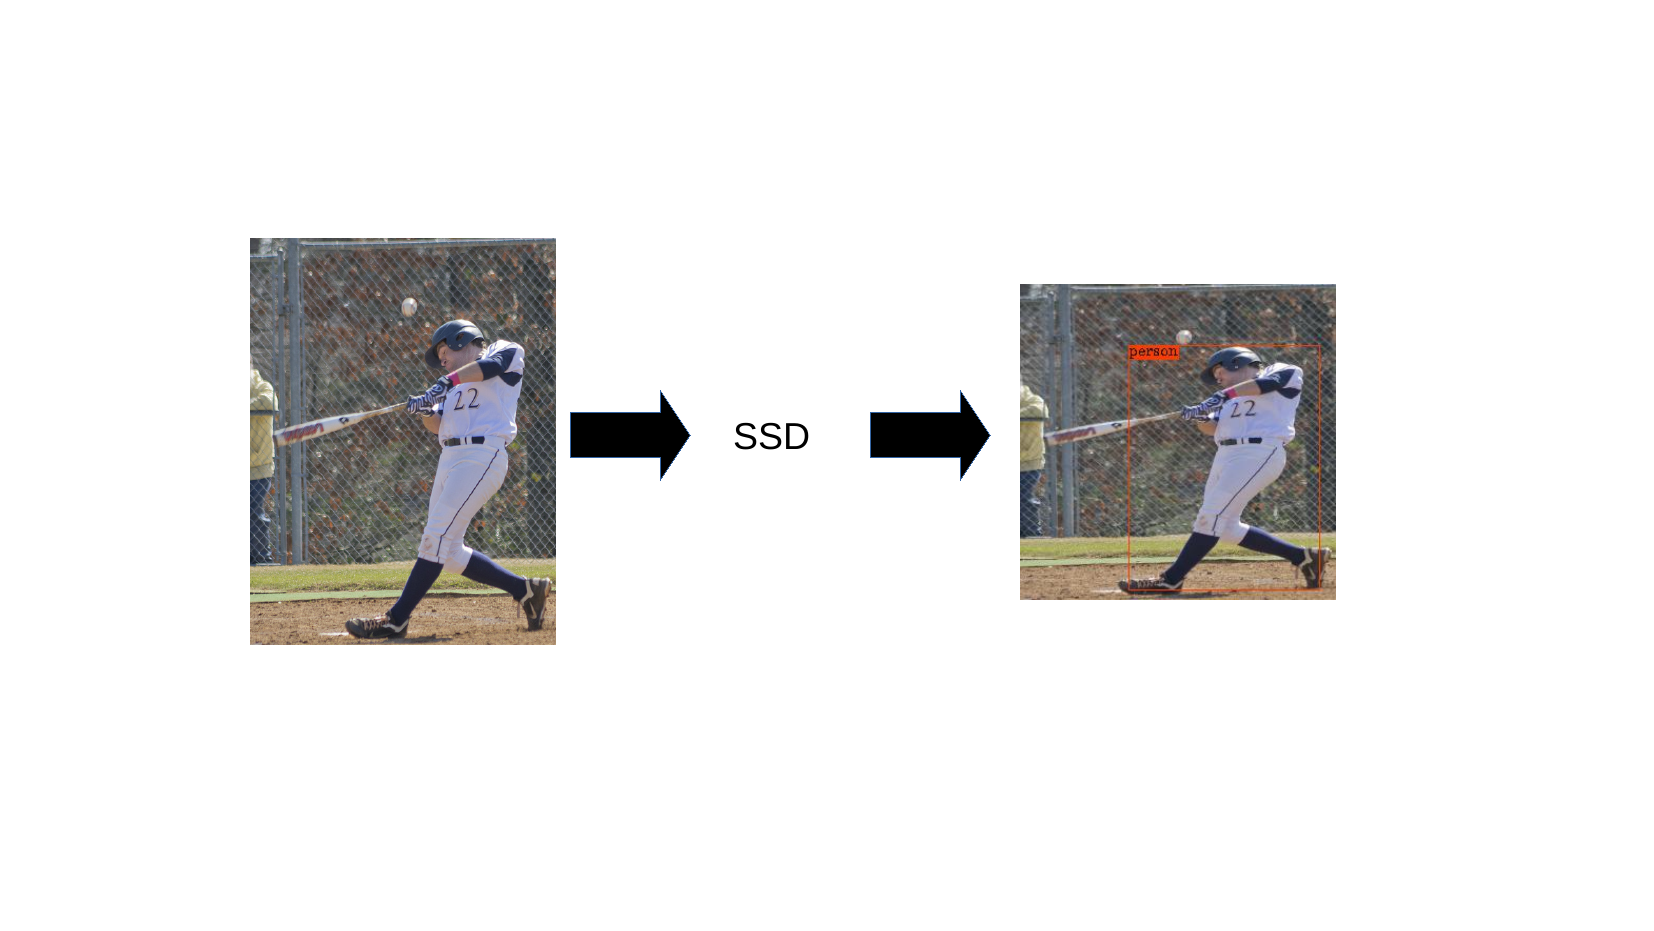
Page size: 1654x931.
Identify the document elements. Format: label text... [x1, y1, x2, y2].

picture [250, 238, 556, 646]
picture [1020, 284, 1336, 601]
text_box [570, 390, 691, 481]
text_box SSD [718, 408, 826, 466]
text_box [870, 390, 991, 481]
